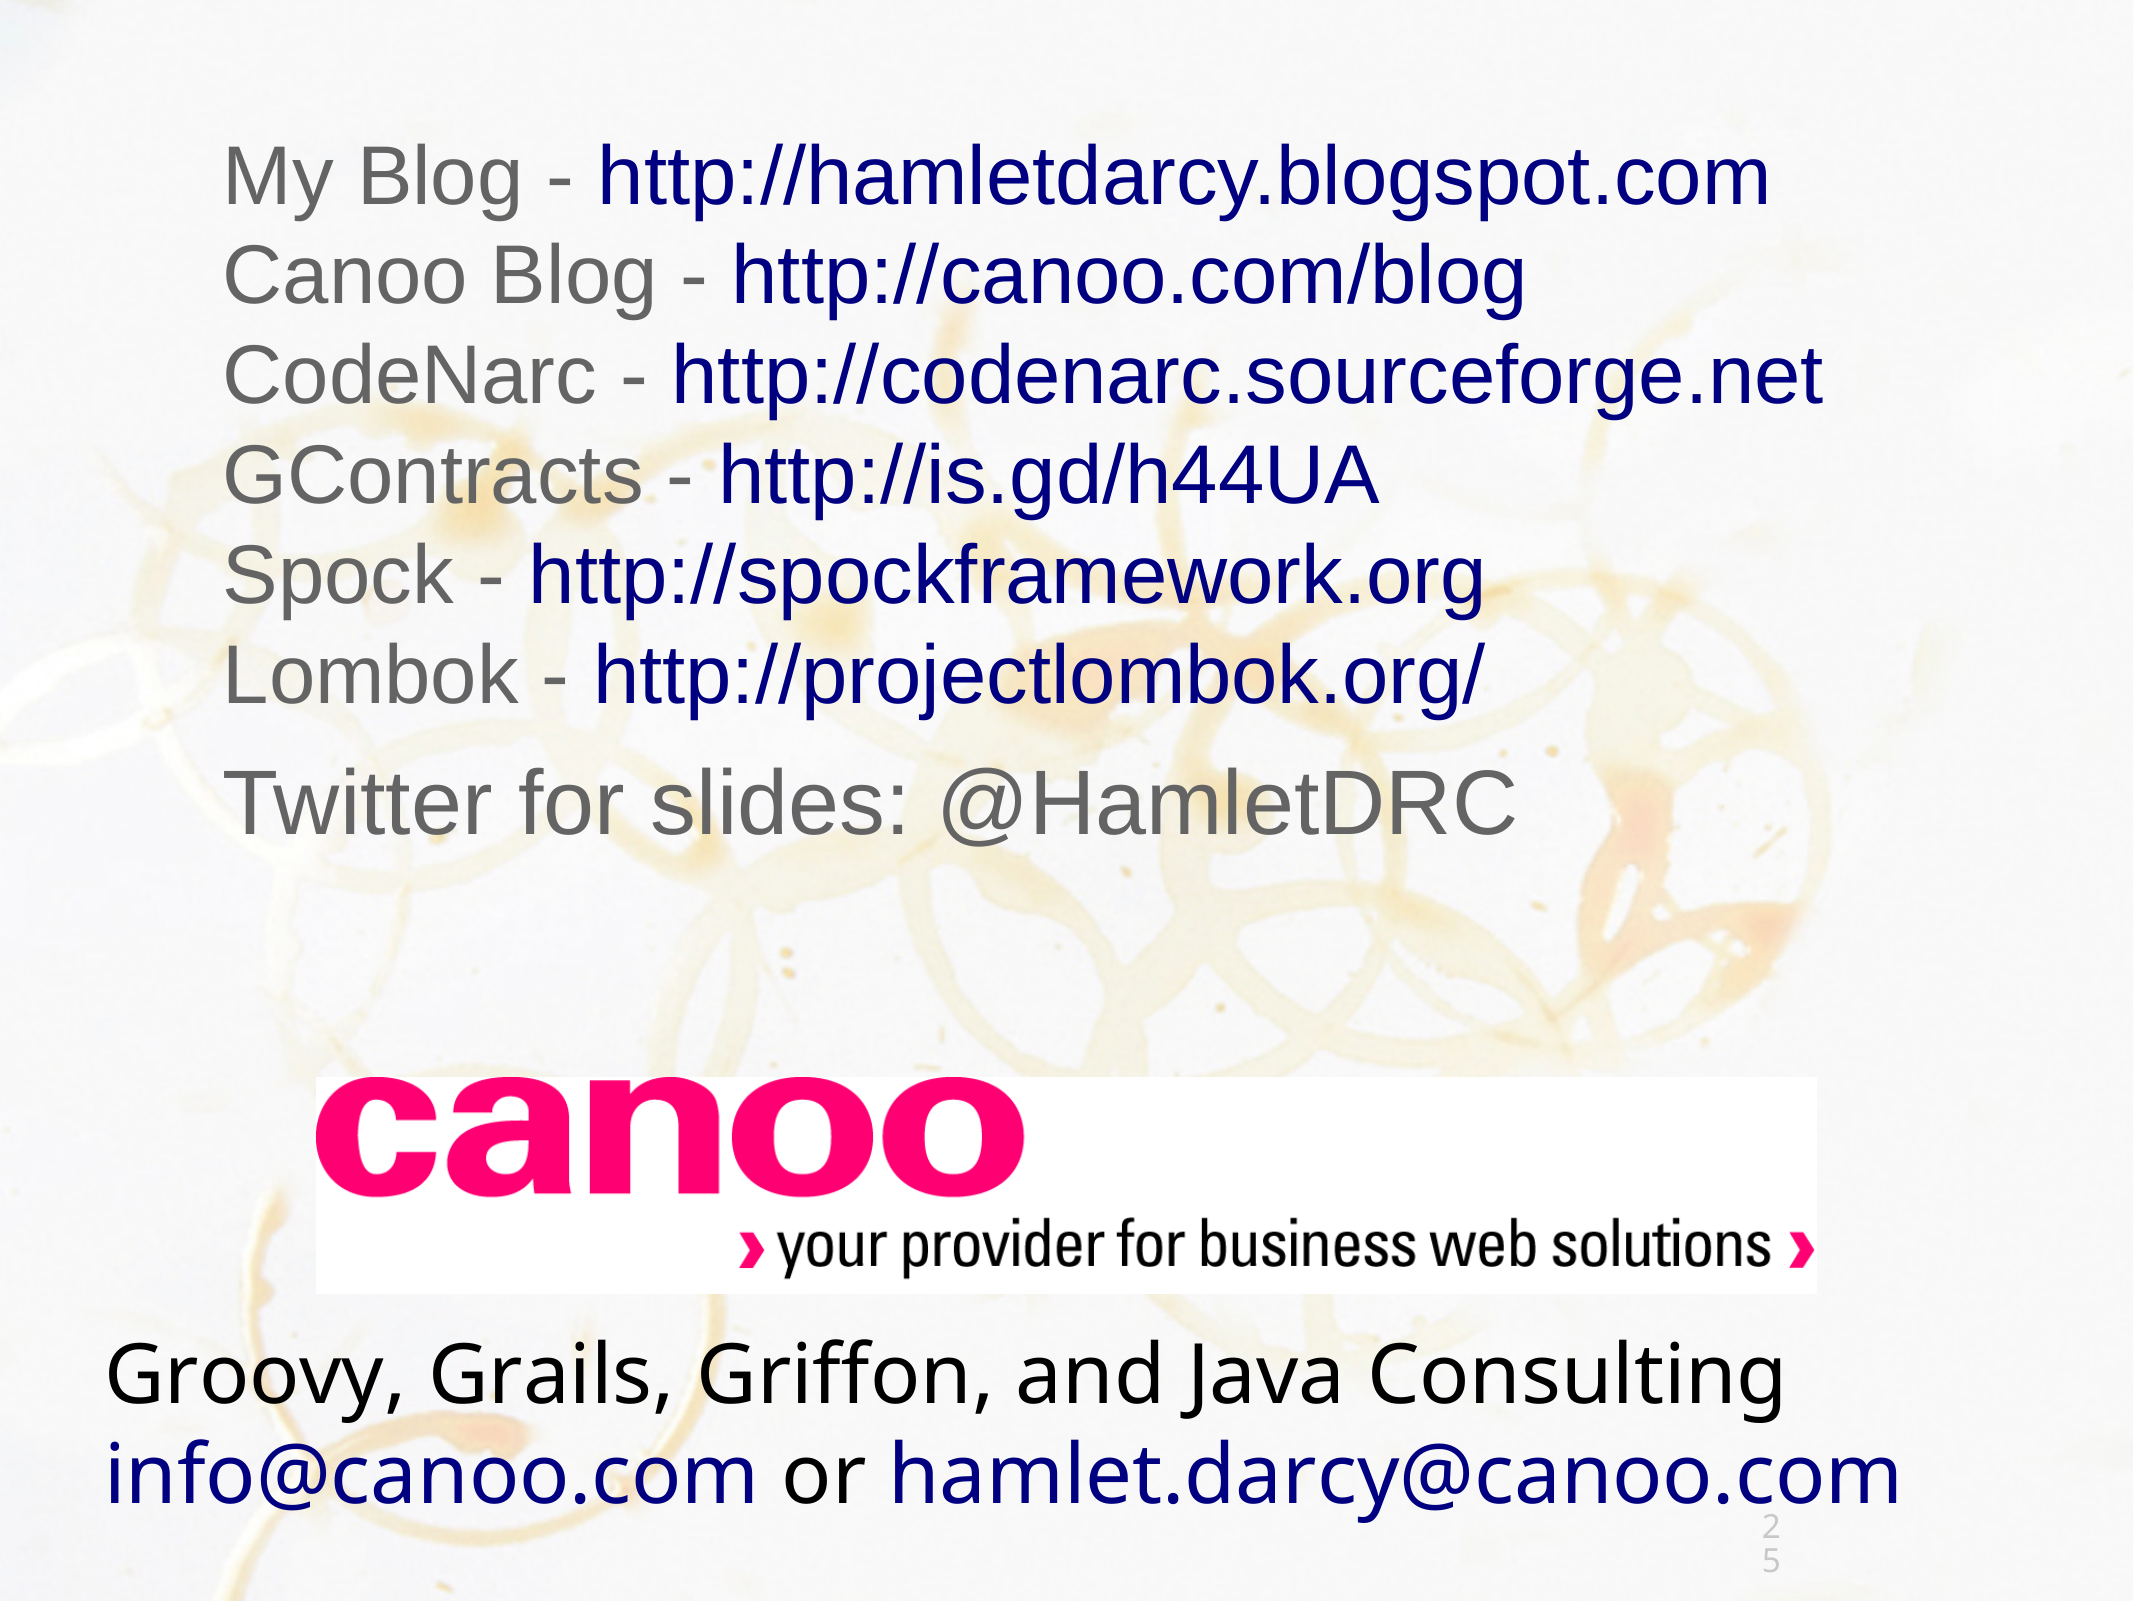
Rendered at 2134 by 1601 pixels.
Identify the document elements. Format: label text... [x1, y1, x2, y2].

text_box Groovy, Grails, Griffon, and Java Consulting info@canoo.com or hamlet.darcy@canoo.com [89, 1312, 2044, 1601]
picture [0, 0, 2134, 1601]
list My Blog - http://hamletdarcy.blogspot.com Canoo Blog - http://canoo.com/blog CodeNarc - http://codenarc.sourceforge.net GContracts - http://is.gd/h44UA Spock - http://spockframework.org Lombok - http://projectlombok.org/ Twitter for slides: @HamletDRC [151, 112, 1982, 1051]
